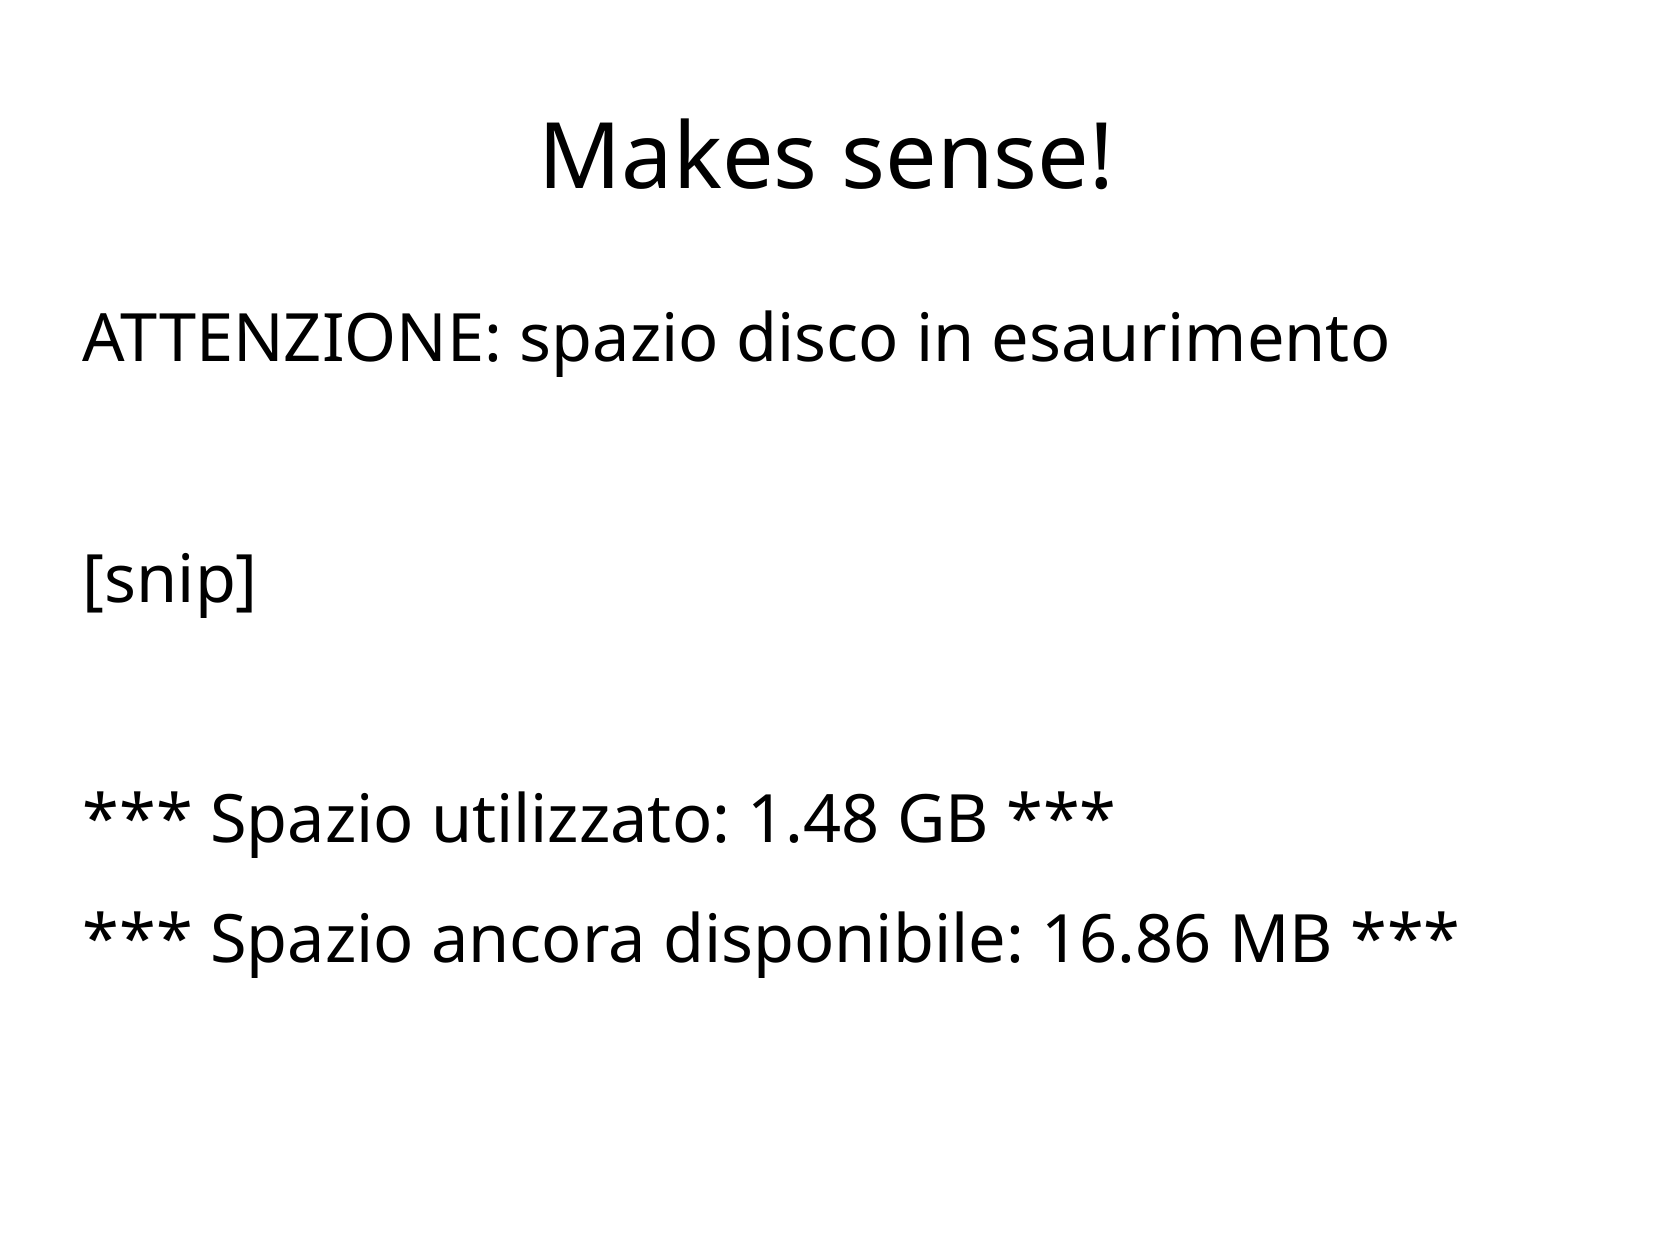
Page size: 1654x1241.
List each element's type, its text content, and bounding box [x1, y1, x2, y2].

list ATTENZIONE: spazio disco in esaurimento [snip] *** Spazio utilizzato: 1.48 GB *** *** Spazio ancora disponibile: 16.86 MB *** [82, 290, 1571, 1010]
title Makes sense! [82, 49, 1571, 257]
